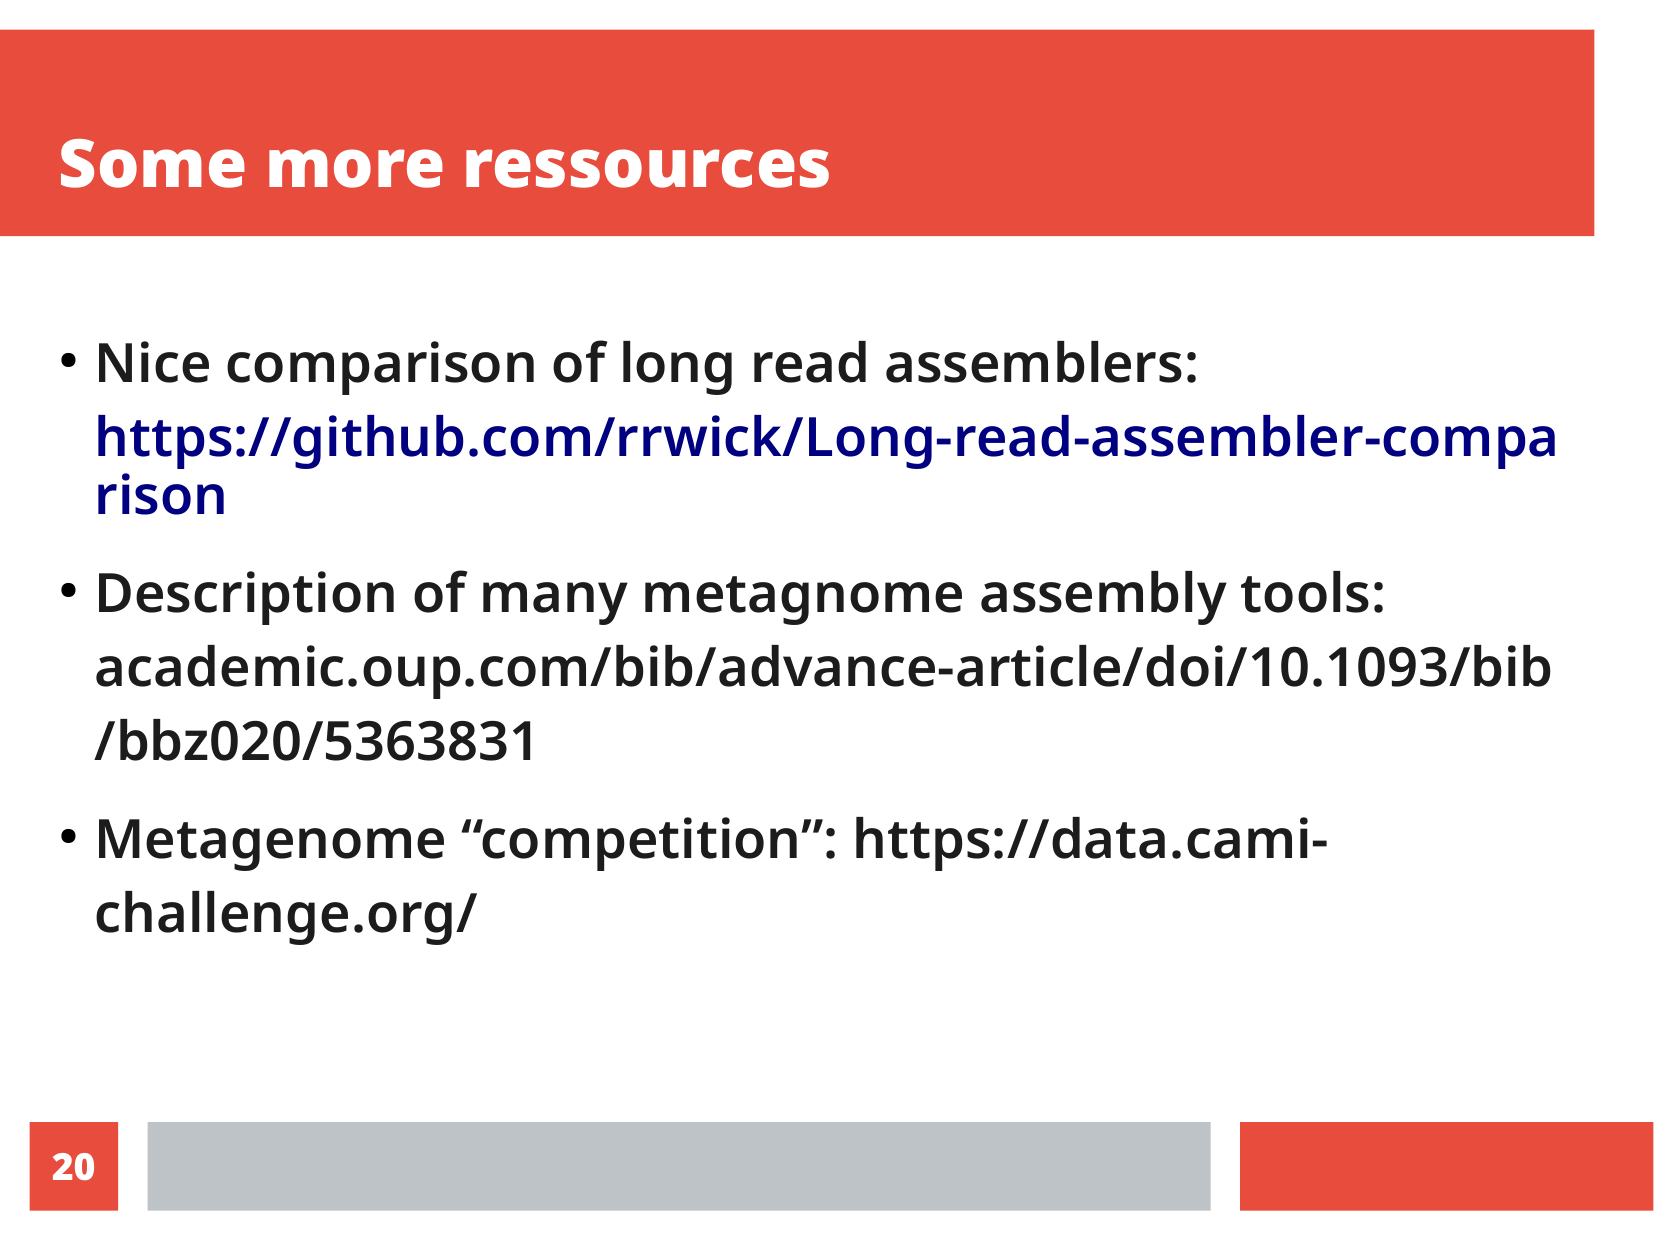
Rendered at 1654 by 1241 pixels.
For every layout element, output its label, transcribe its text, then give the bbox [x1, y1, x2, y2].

list Nice comparison of long read assemblers: https://github.com/rrwick/Long-read-assembler-comparison Description of many metagnome assembly tools: academic.oup.com/bib/advance-article/doi/10.1093/bib/bbz020/5363831 Metagenome “competition”: https://data.cami-challenge.org/ [59, 324, 1565, 1093]
title Some more ressources [59, 59, 1595, 207]
